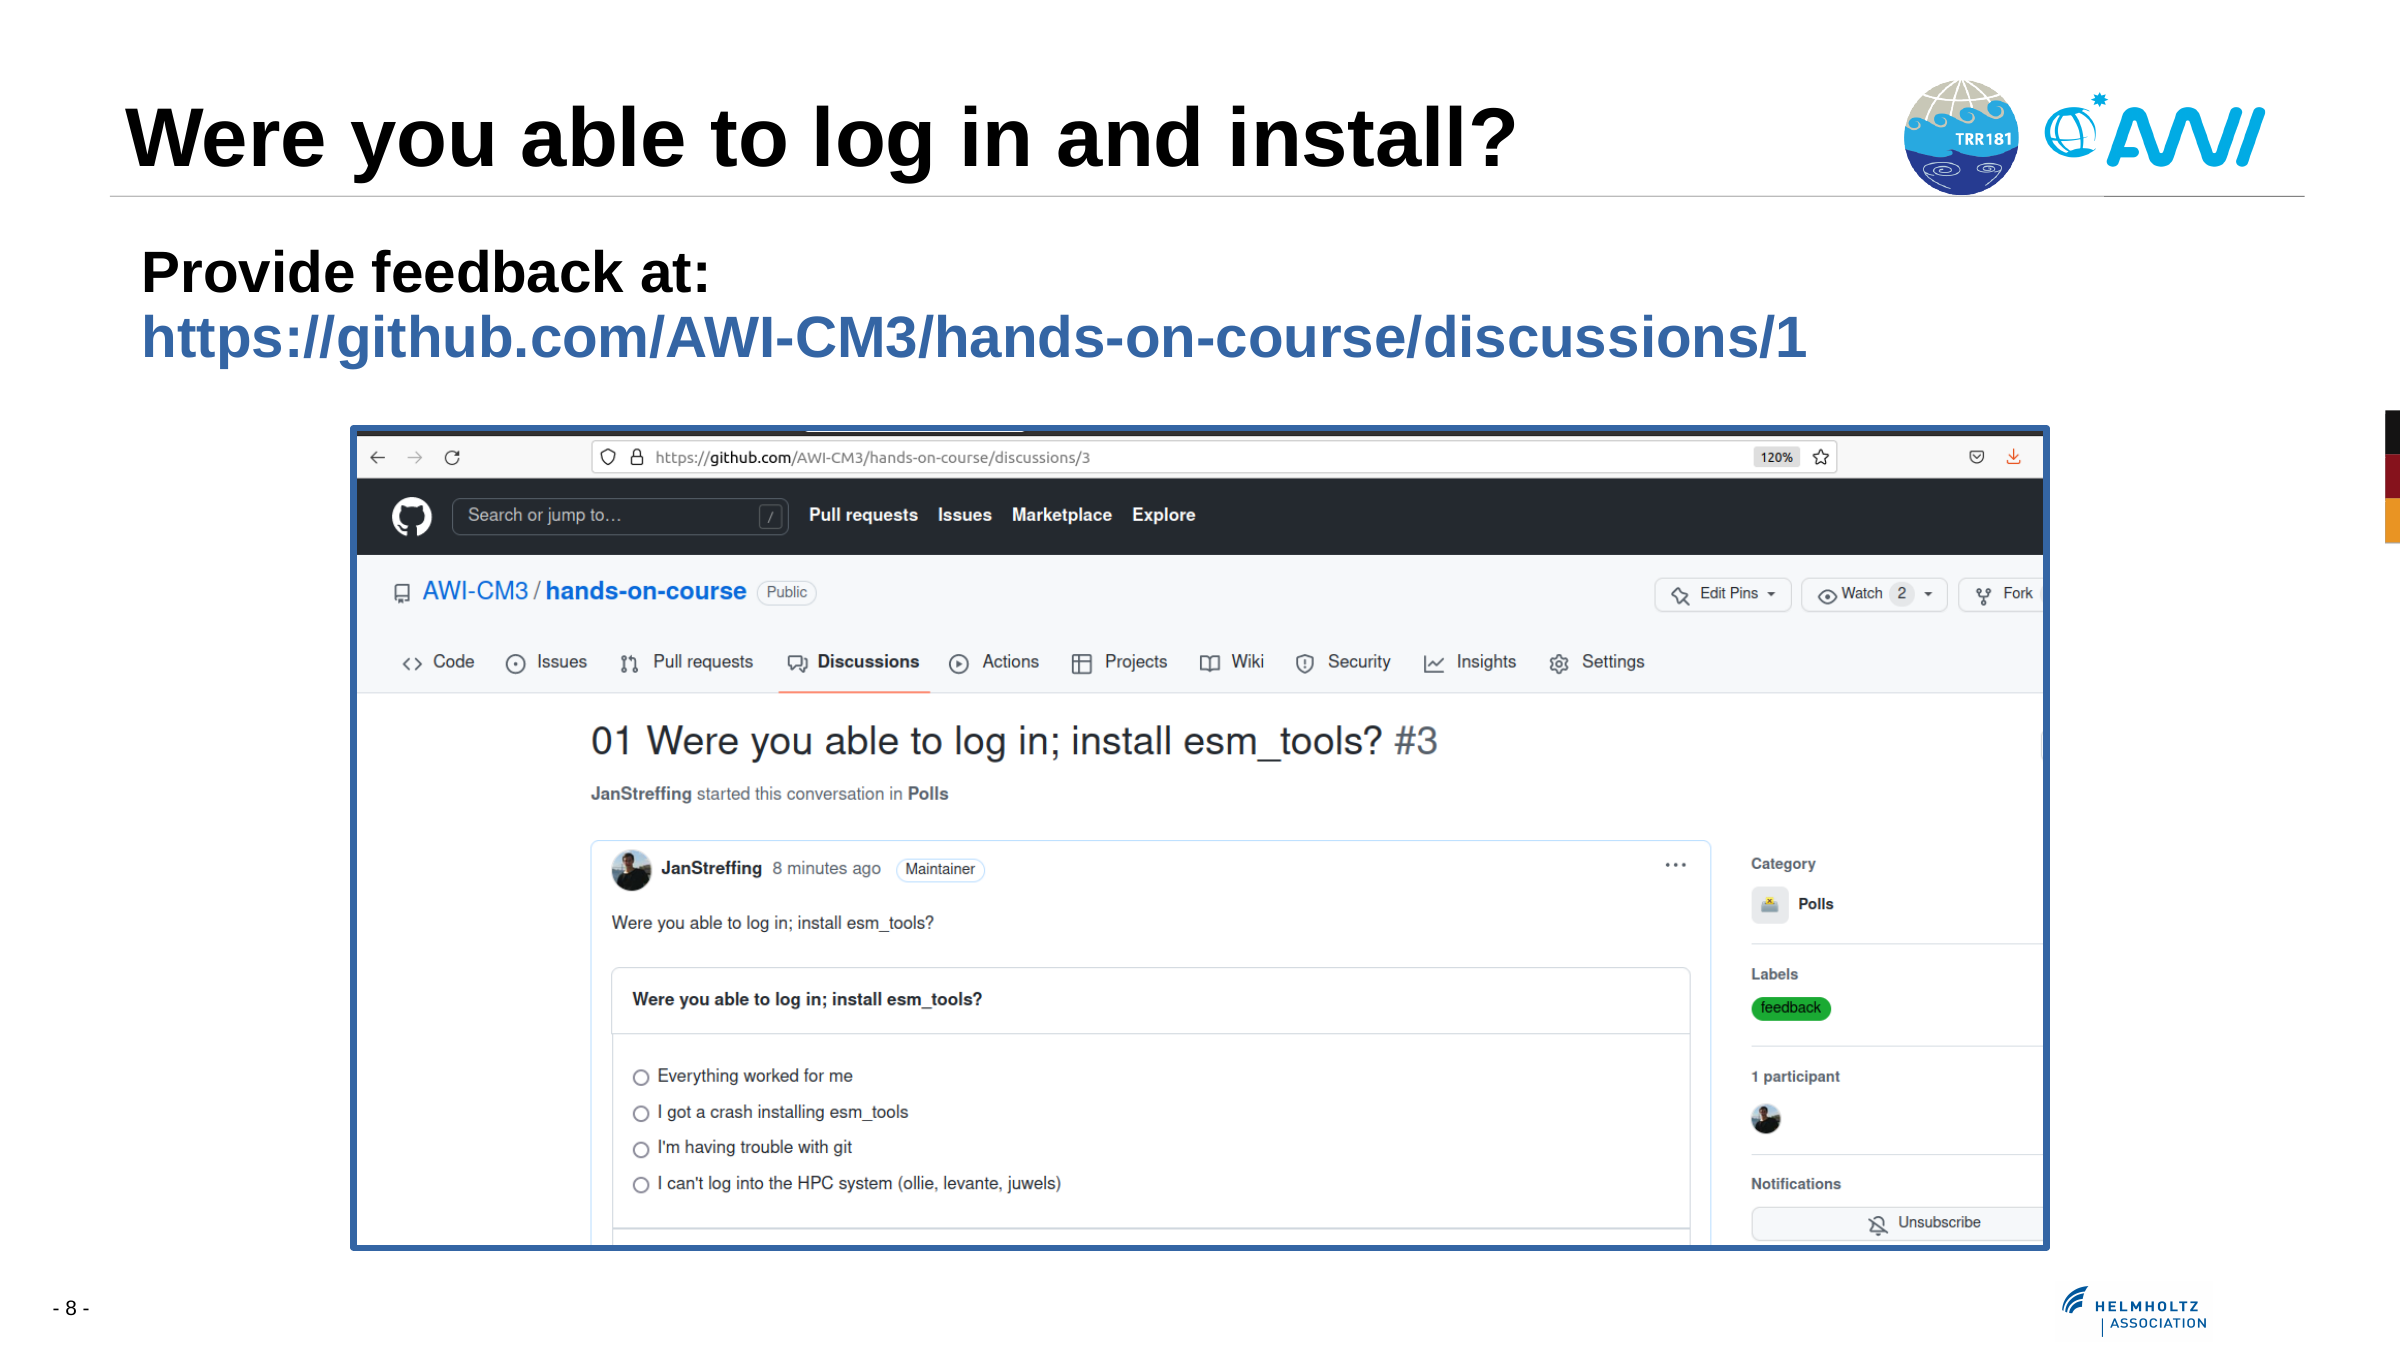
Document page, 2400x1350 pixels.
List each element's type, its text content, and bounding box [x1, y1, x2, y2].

picture [356, 431, 2044, 1245]
picture [2055, 1281, 2213, 1342]
text_box Provide feedback at: https://github.com/AWI-CM3/hands-on-course/discussions/1 [127, 232, 2273, 1187]
text_box Were you able to log in and install? [110, 75, 2297, 195]
